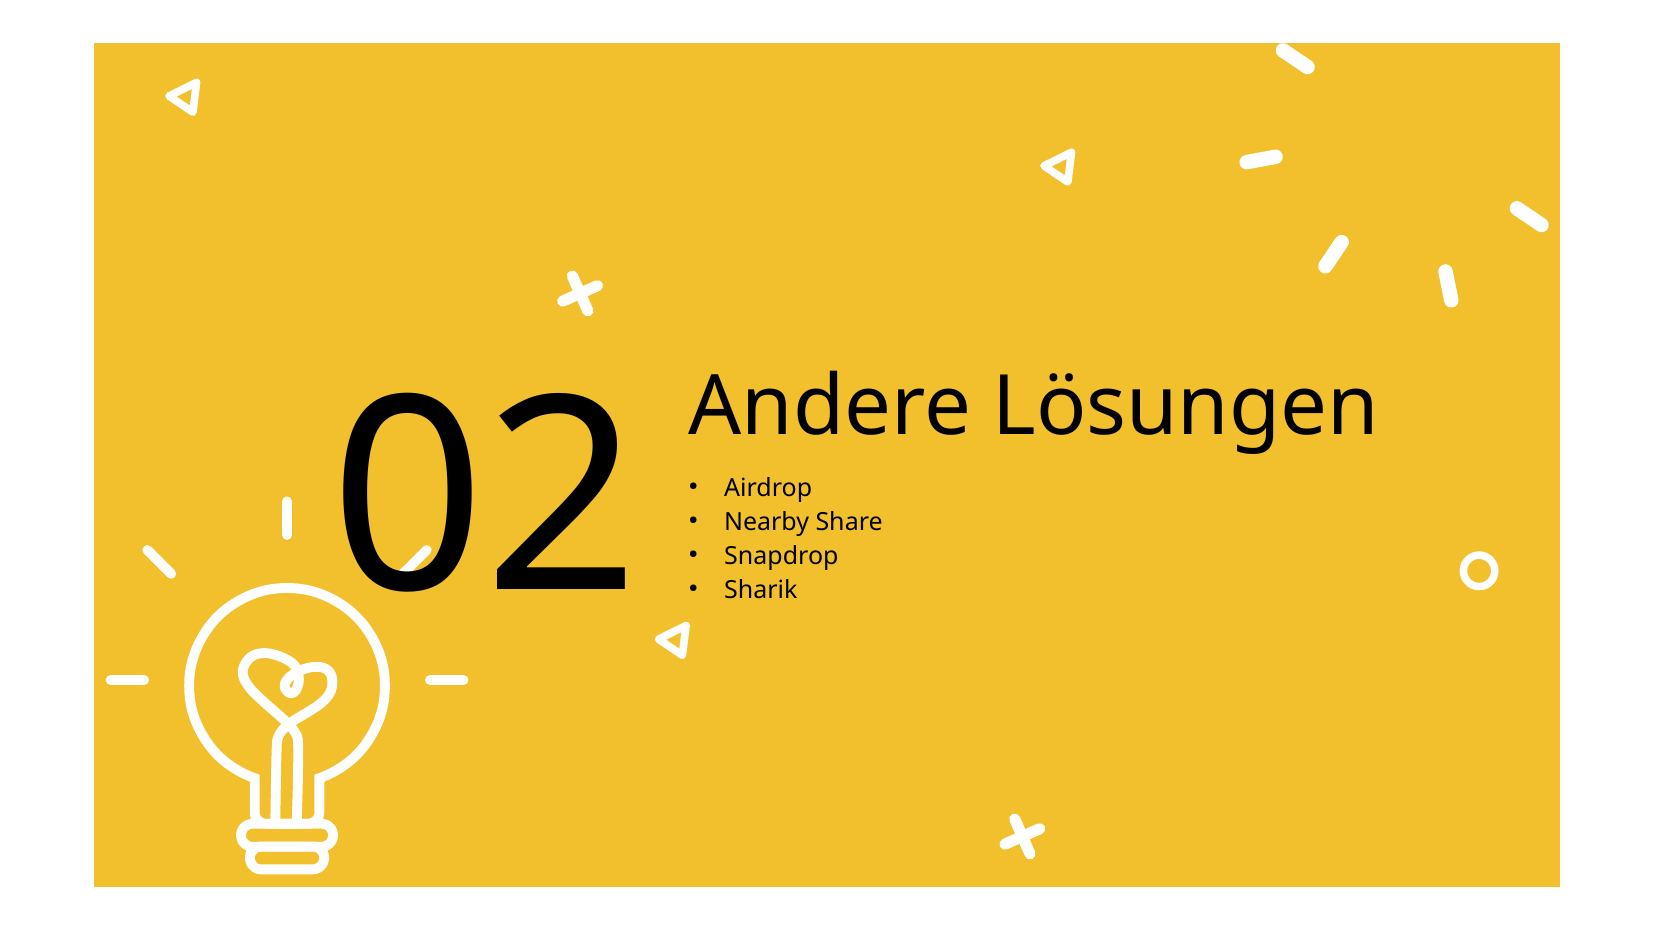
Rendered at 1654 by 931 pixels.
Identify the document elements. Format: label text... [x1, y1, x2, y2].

title 02 [330, 300, 676, 669]
text_box Airdrop Nearby Share Snapdrop Sharik [688, 479, 1349, 597]
title Andere Lösungen [688, 304, 1538, 499]
